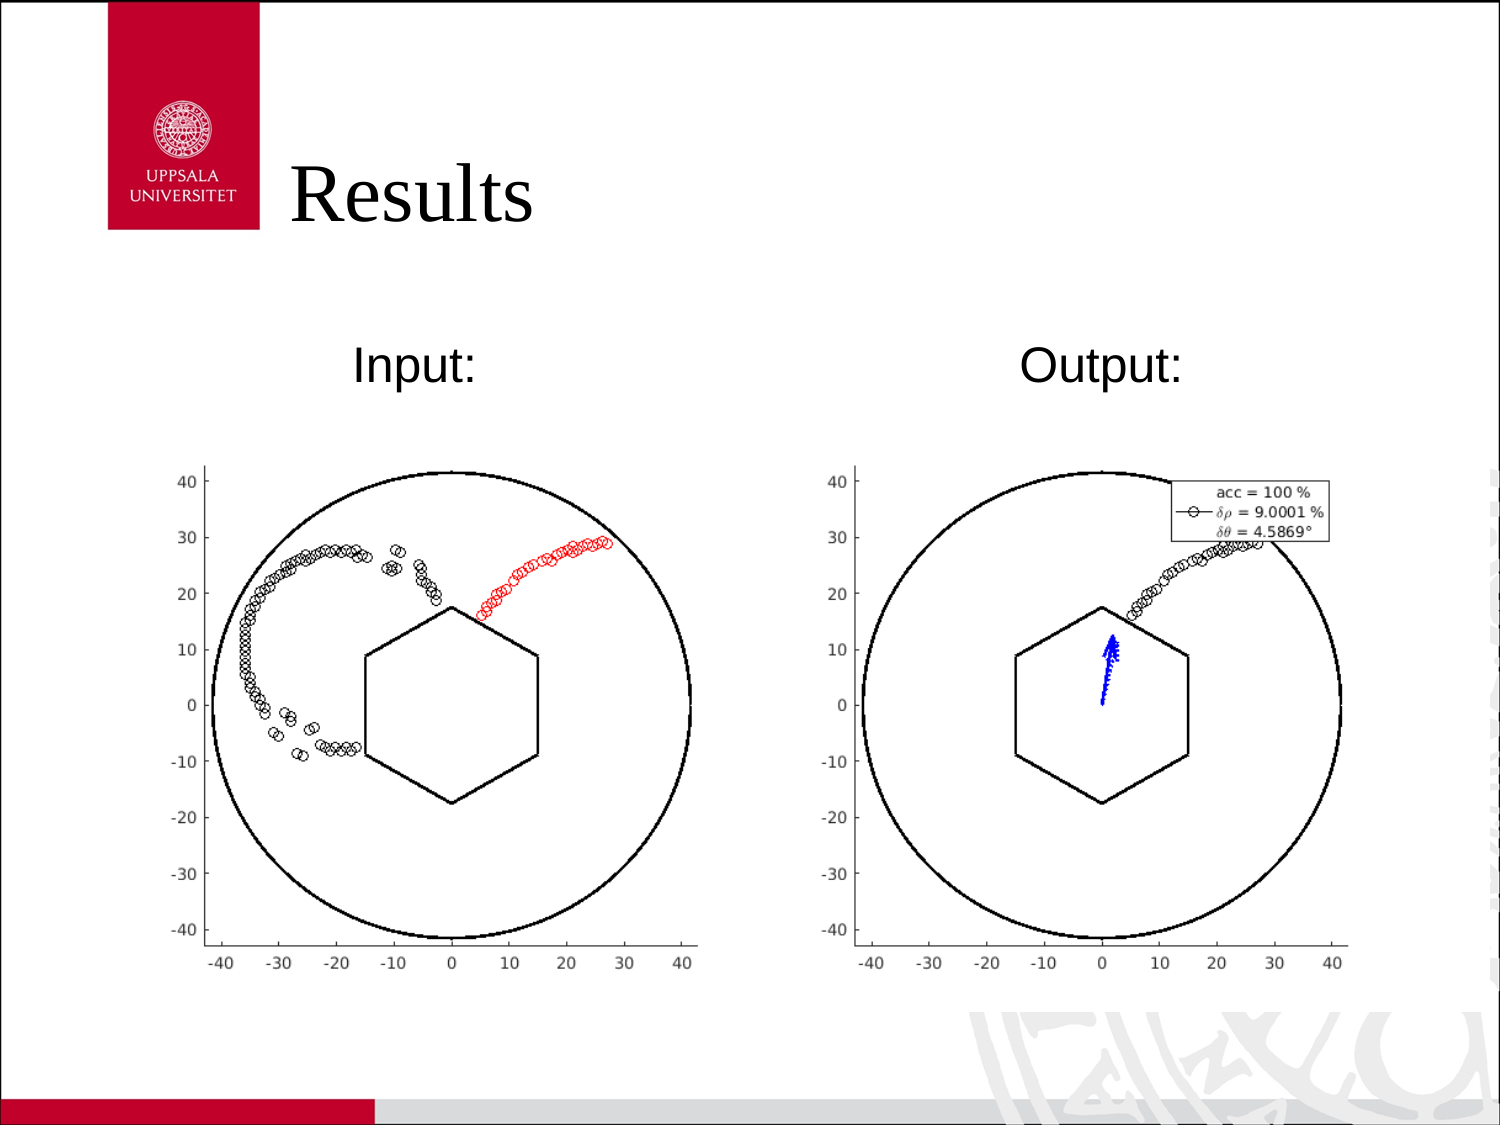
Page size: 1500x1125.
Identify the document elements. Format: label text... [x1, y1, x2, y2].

picture [0, 0, 1500, 1125]
text_box Output: [1004, 330, 1210, 401]
title Results [289, 99, 1436, 288]
text_box Input: [337, 330, 503, 401]
